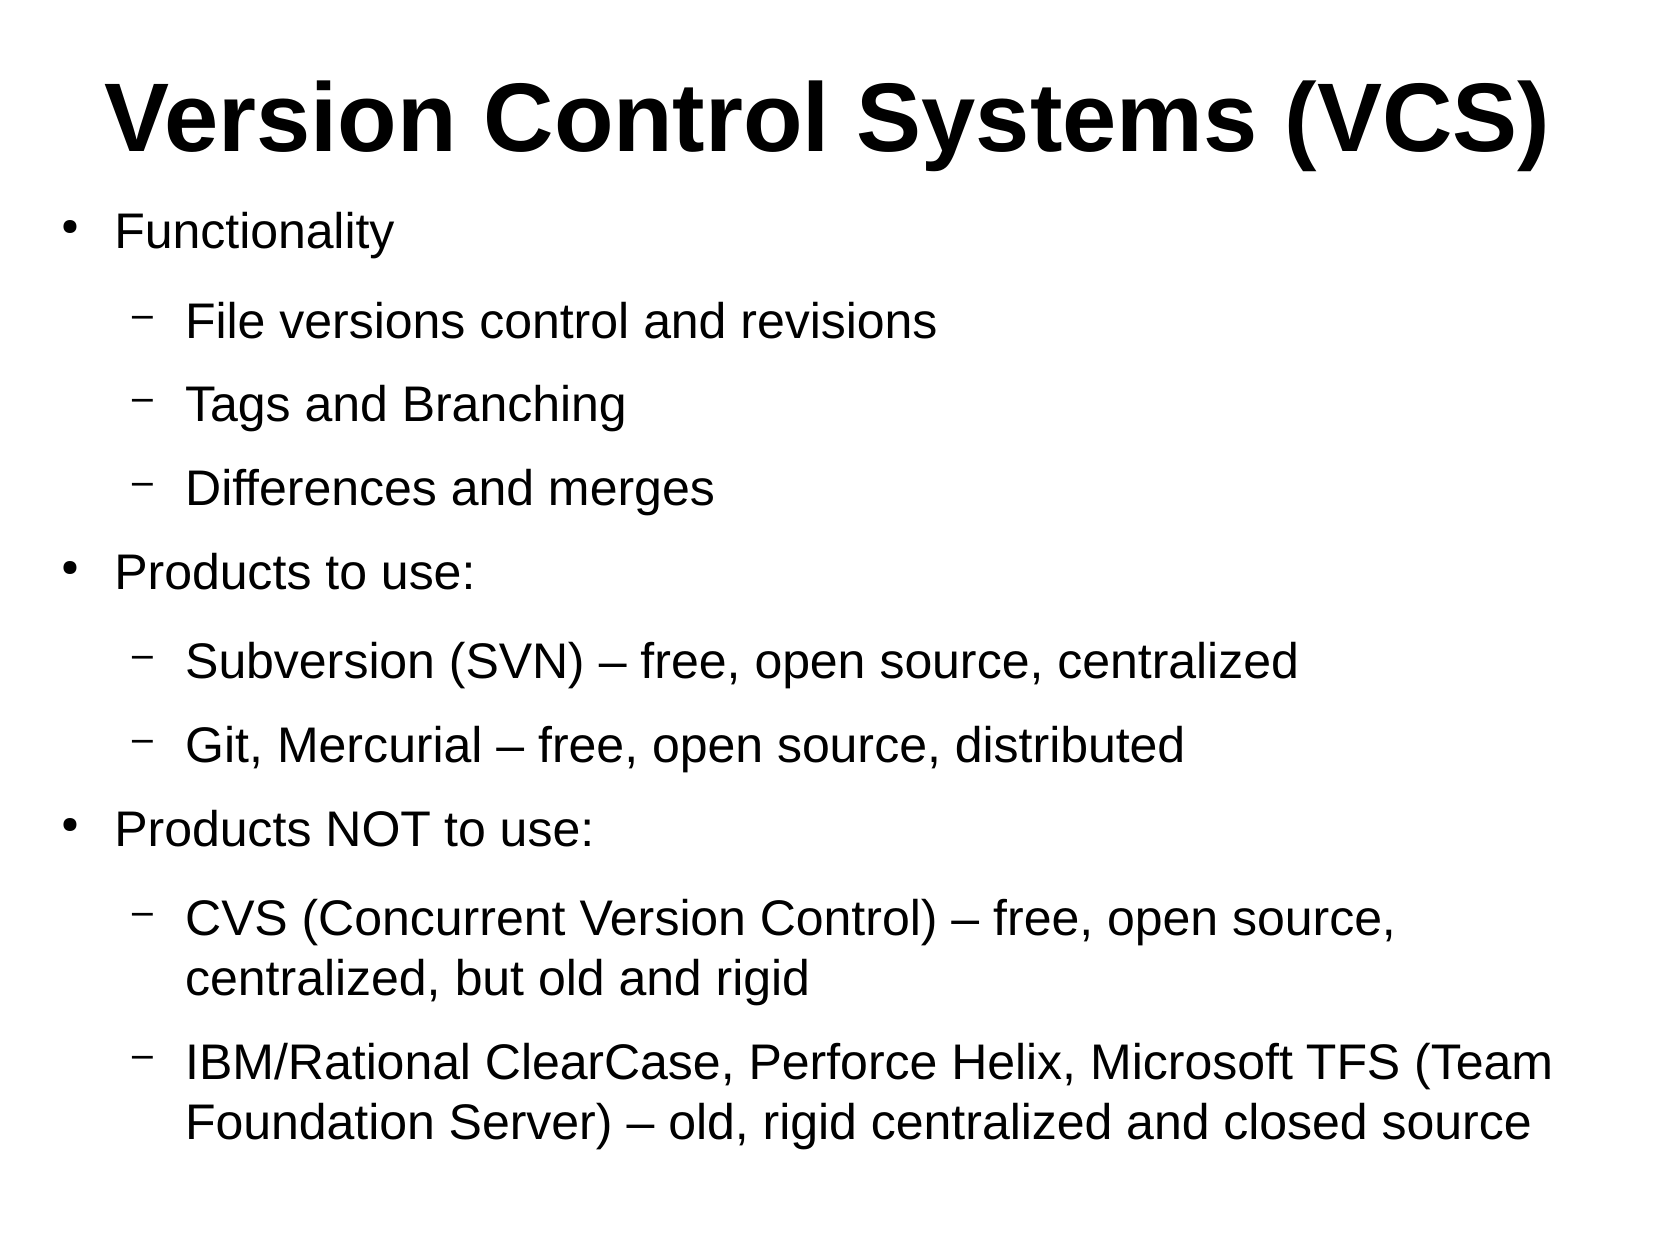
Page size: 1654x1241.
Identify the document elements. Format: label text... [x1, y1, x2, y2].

title Version Control Systems (VCS) [61, 11, 1595, 213]
list Functionality File versions control and revisions Tags and Branching Differences and merges Products to use: Subversion (SVN) – free, open source, centralized Git, Mercurial – free, open source, distributed Products NOT to use: CVS (Concurrent Version Control) – free, open source, centralized, but old and rigid IBM/Rational ClearCase, Perforce Helix, Microsoft TFS (Team Foundation Server) – old, rigid centralized and closed source [25, 192, 1628, 1146]
